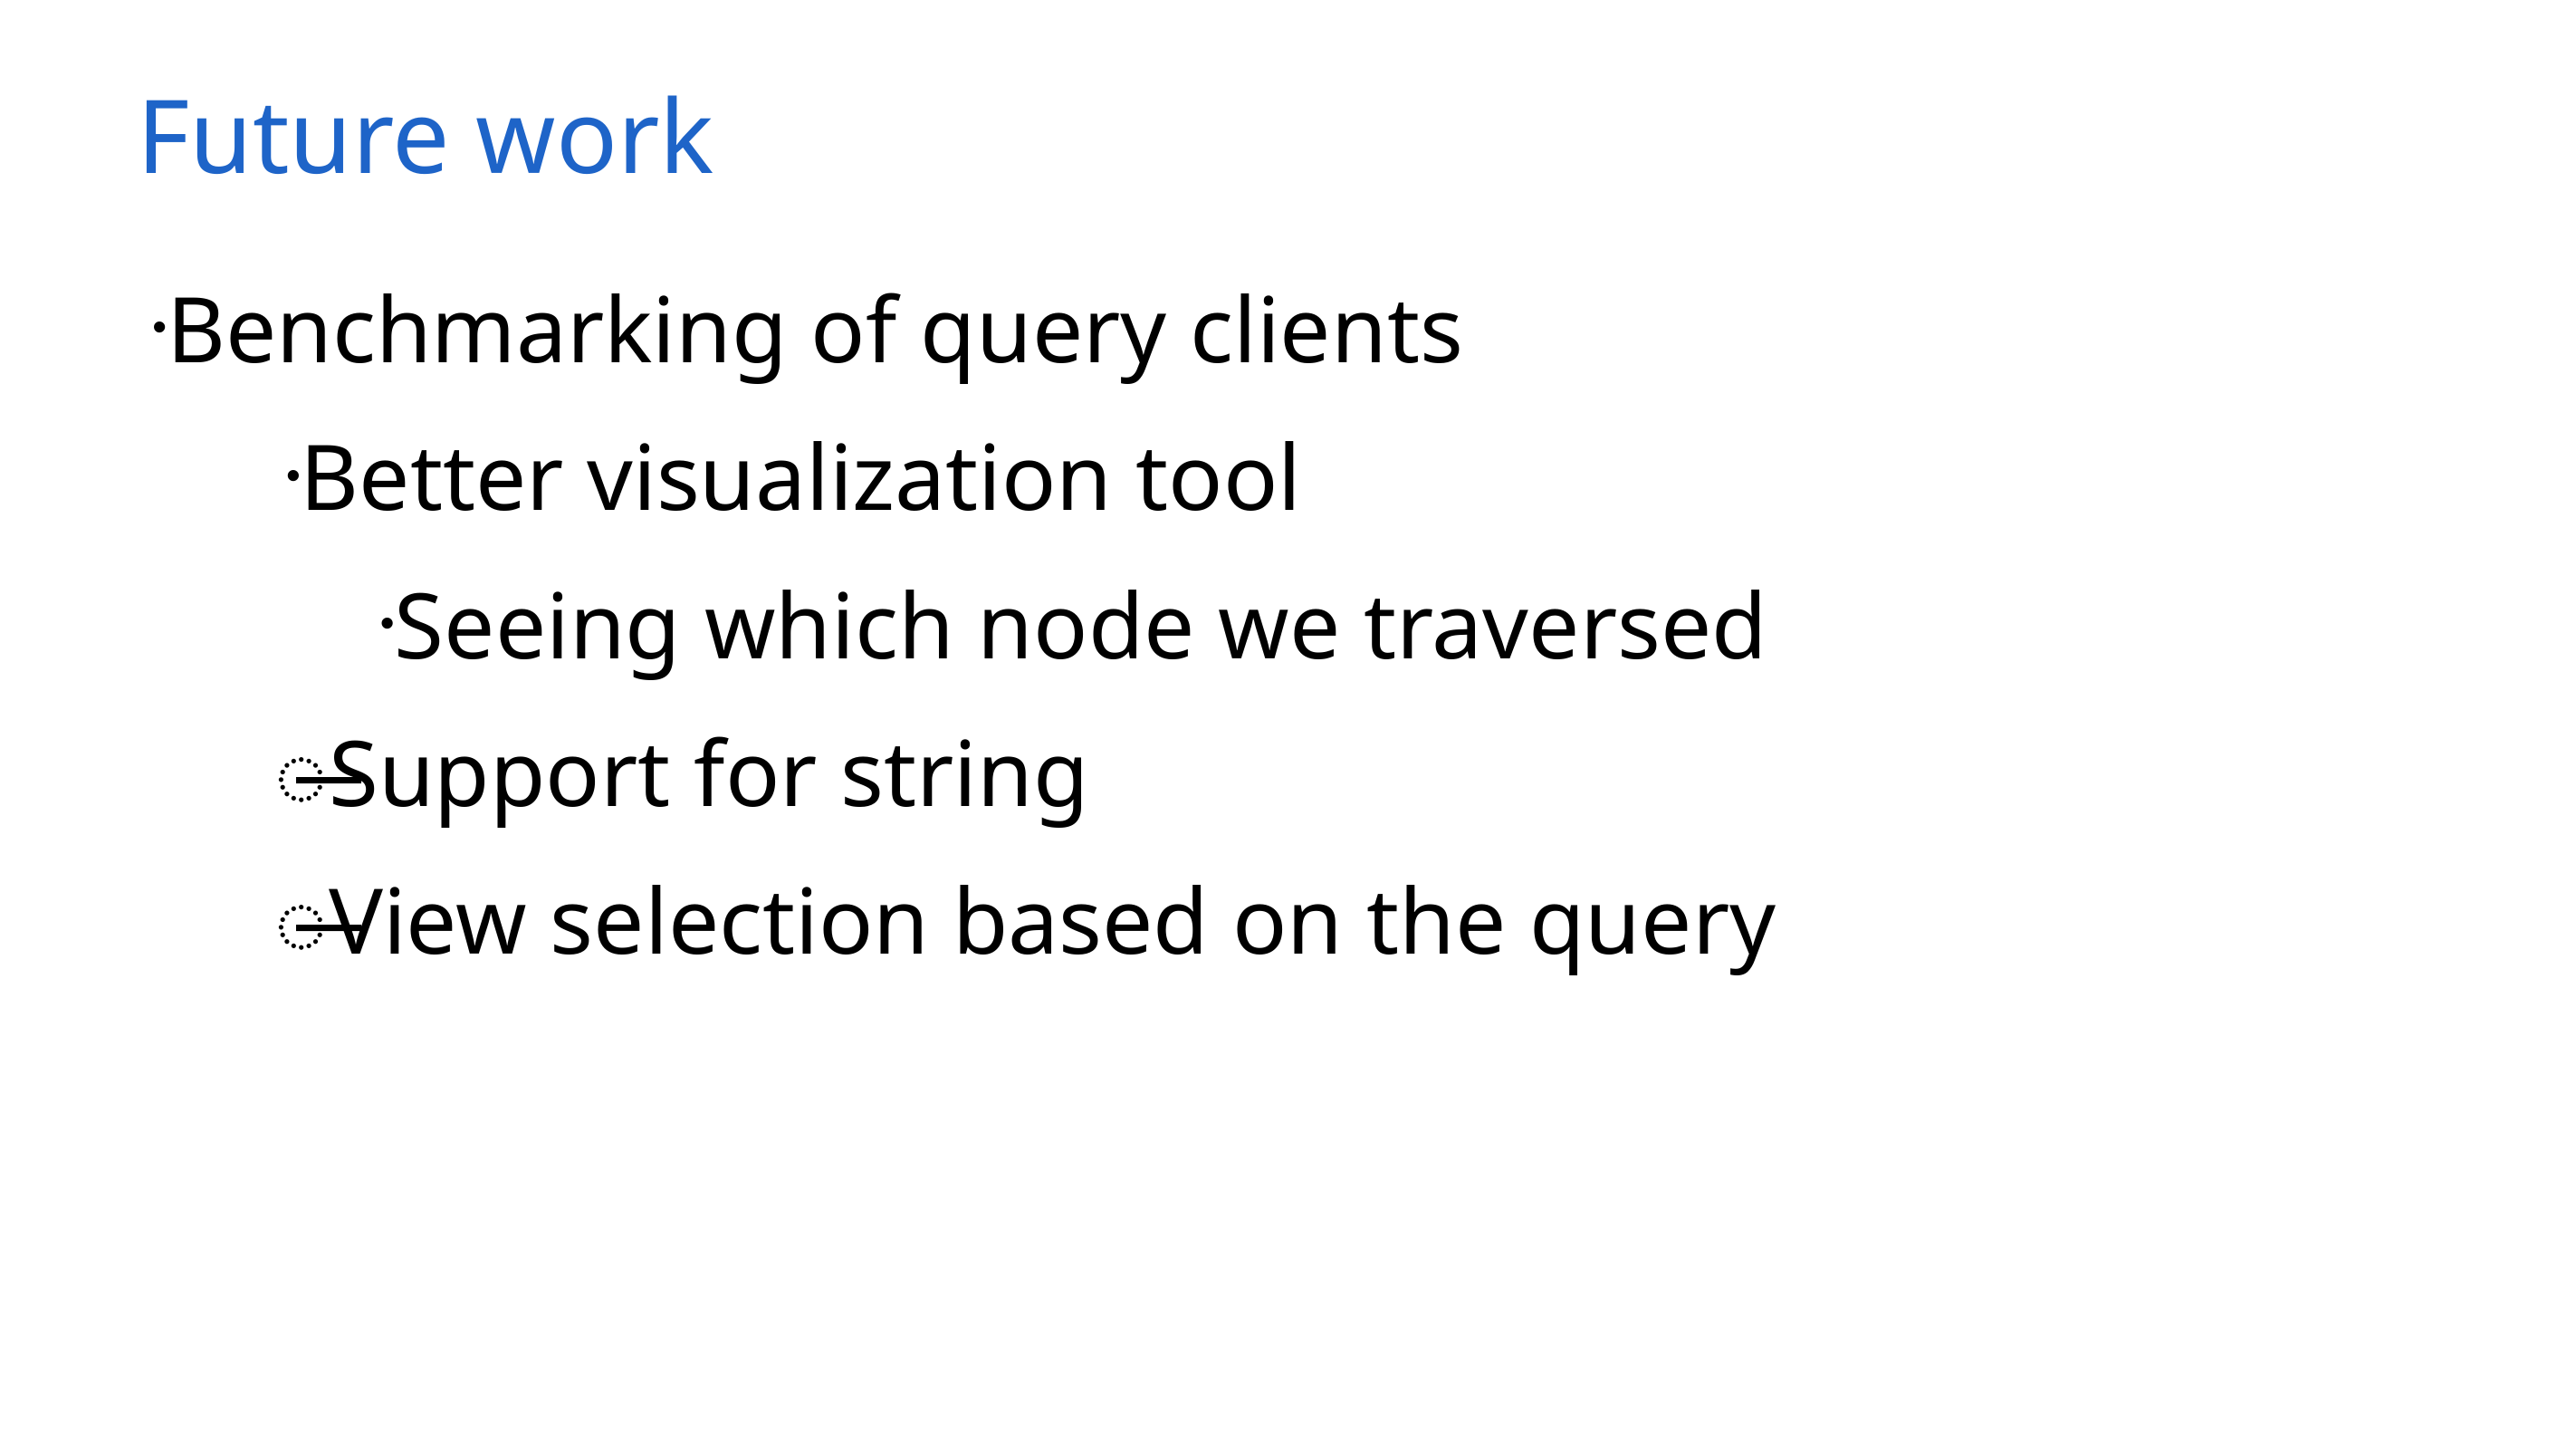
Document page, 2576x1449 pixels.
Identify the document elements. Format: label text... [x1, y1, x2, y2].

list Benchmarking of query clients Better visualization tool Seeing which node we traversed Support for string View selection based on the query [124, 234, 2456, 1229]
title Future work [123, 76, 2456, 206]
